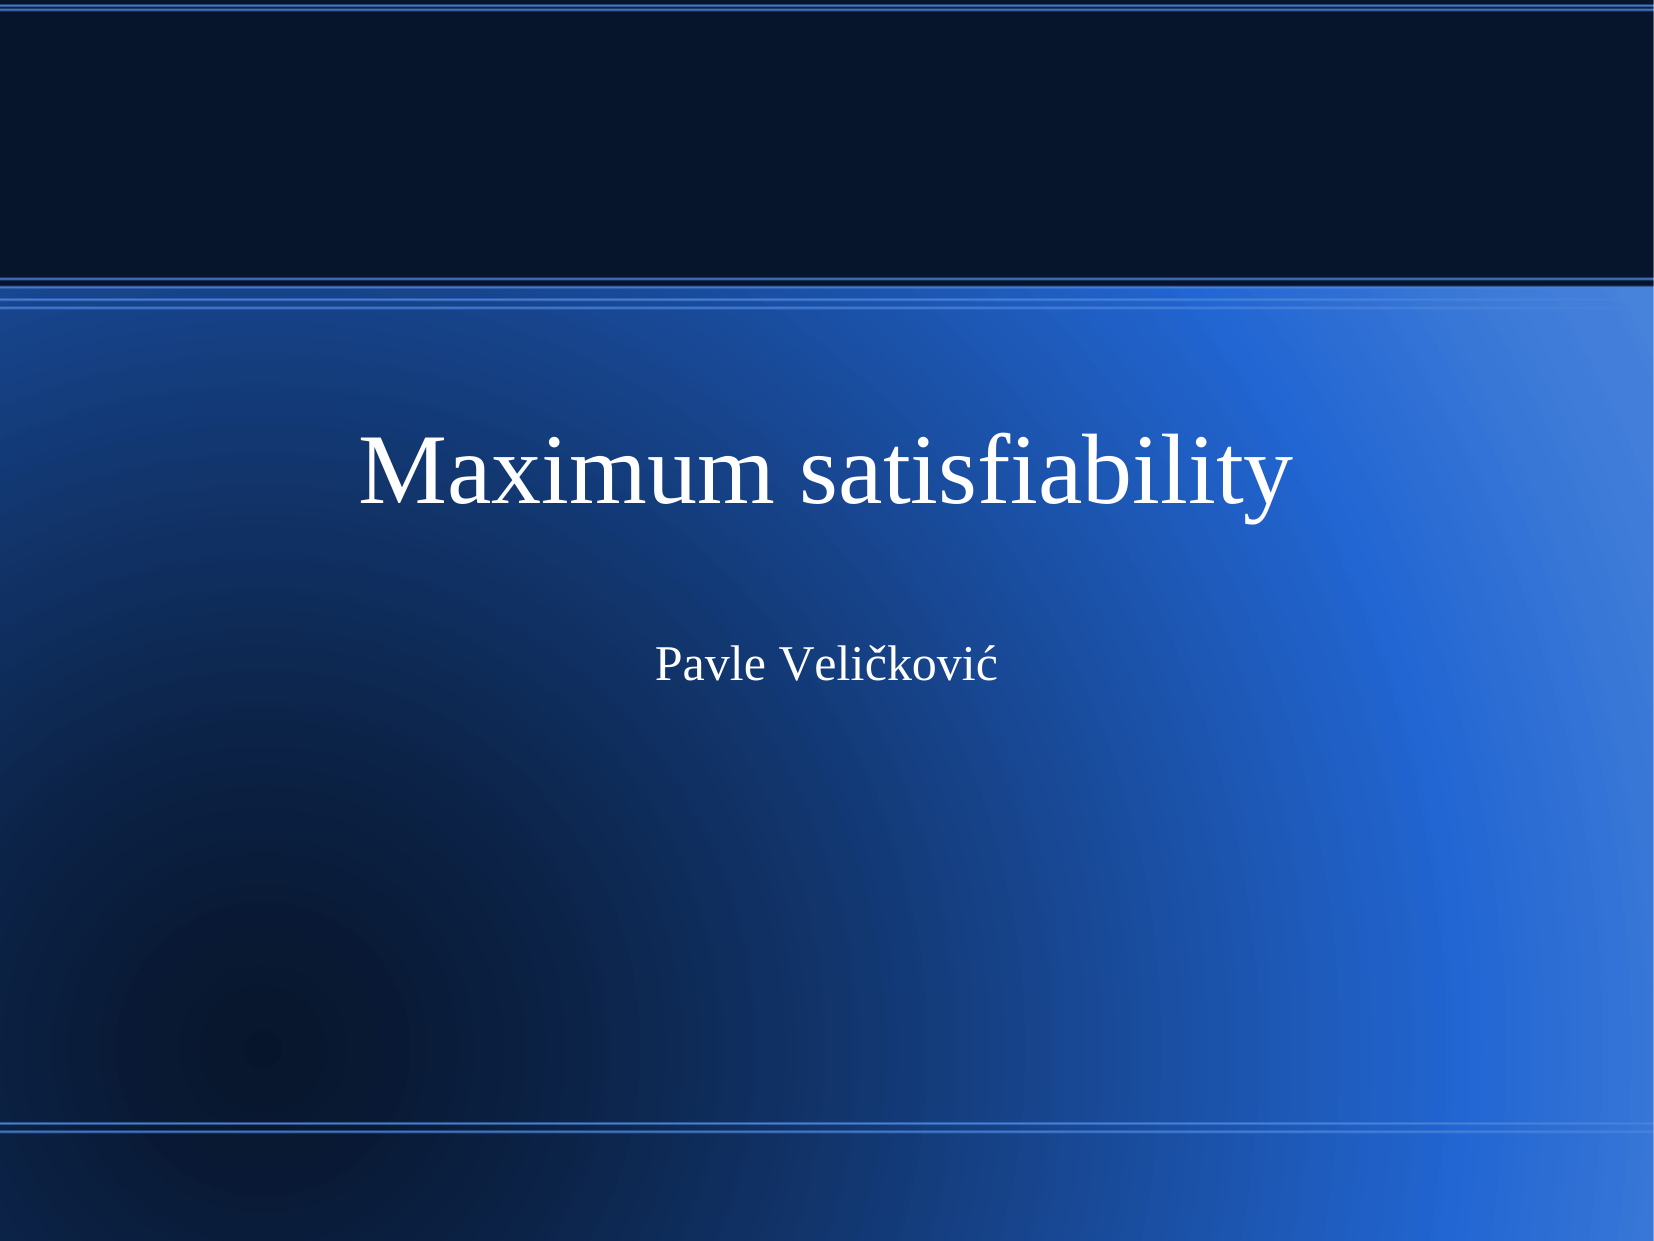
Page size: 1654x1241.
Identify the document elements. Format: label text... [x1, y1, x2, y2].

subtitle Maximum satisfiability Pavle Veličković [82, 49, 1571, 1058]
picture [0, 0, 1654, 1241]
